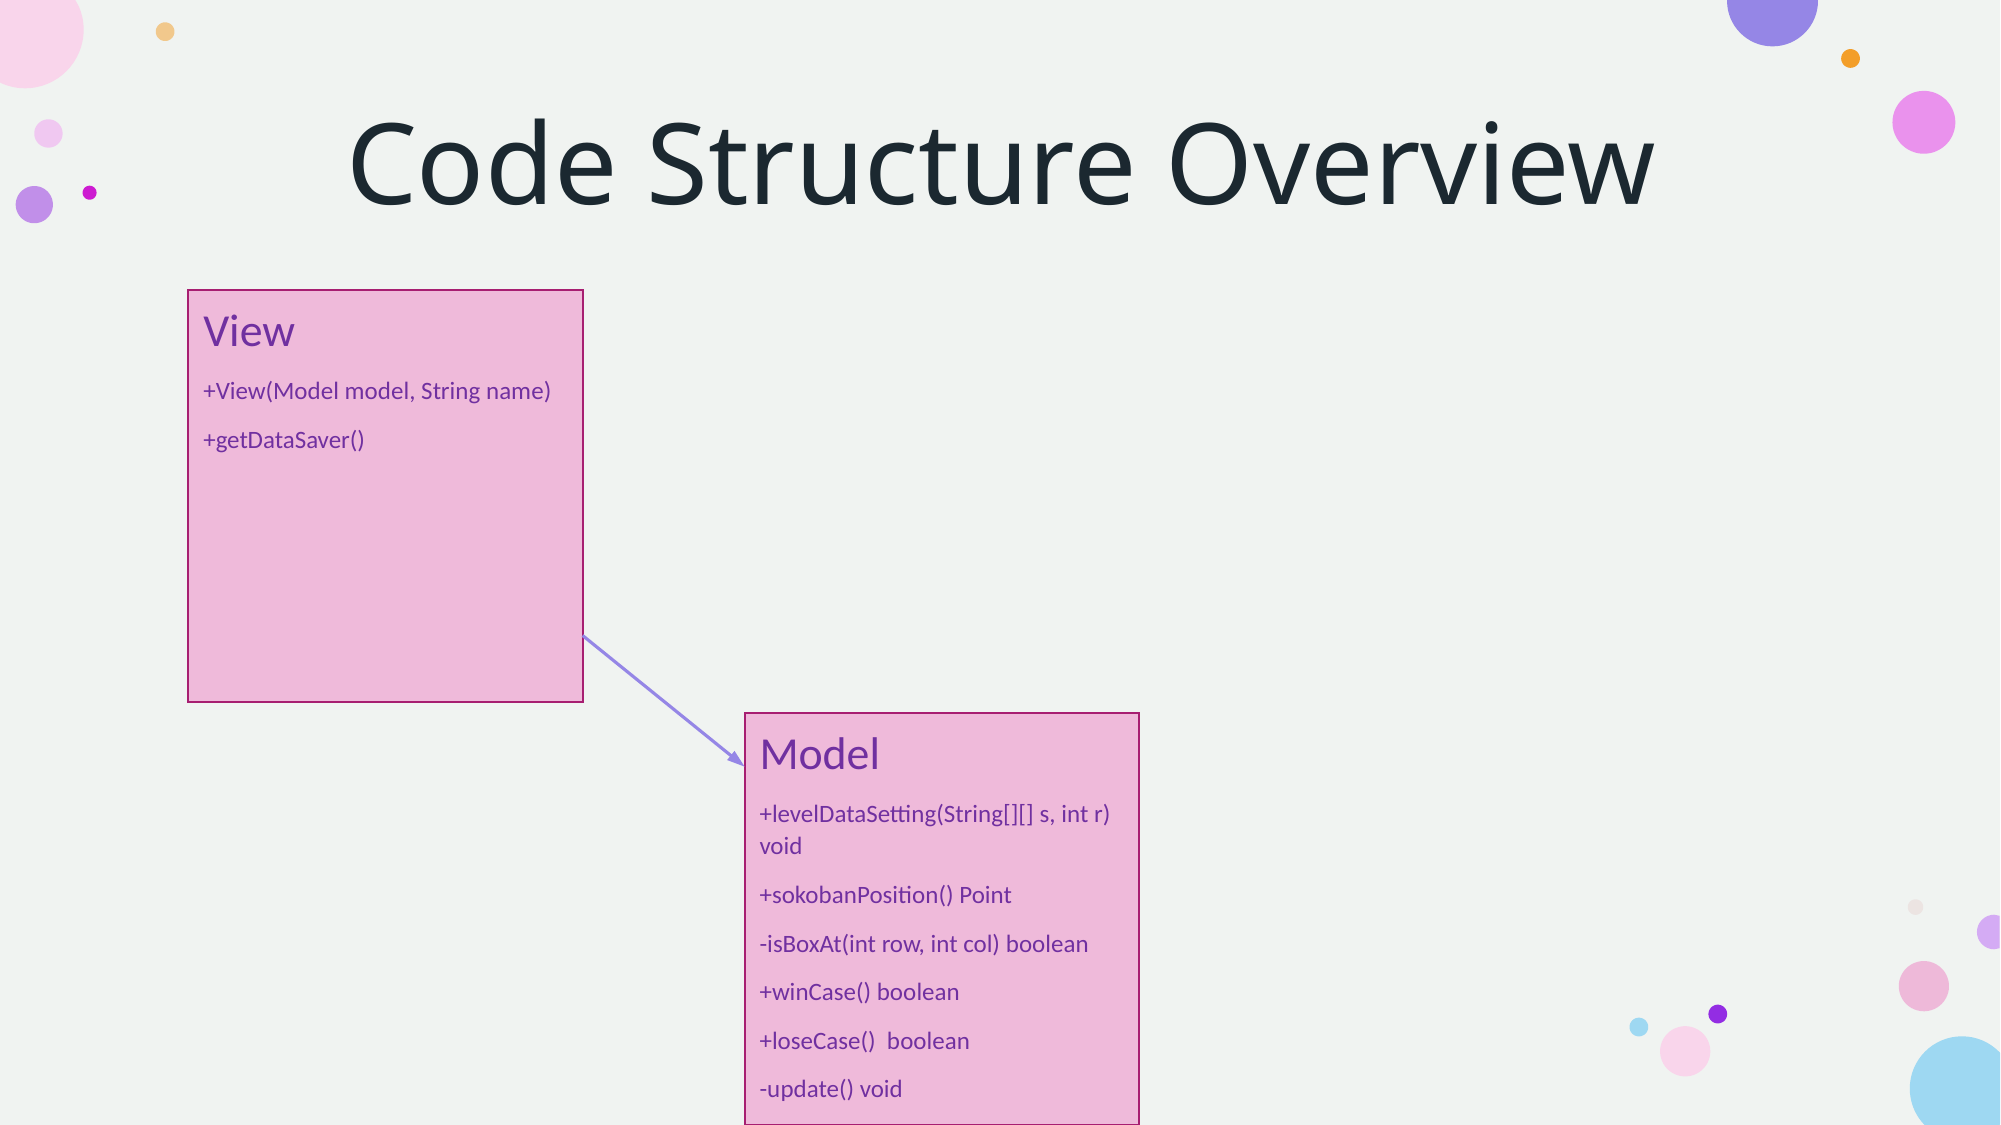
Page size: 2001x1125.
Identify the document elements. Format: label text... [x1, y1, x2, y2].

text_box Model +levelDataSetting(String[][] s, int r) void +sokobanPosition() Point -isBoxAt(int row, int col) boolean +winCase() boolean +loseCase() boolean -update() void [744, 712, 1139, 1125]
text_box View +View(Model model, String name) +getDataSaver() [188, 289, 583, 702]
title Code Structure Overview [127, 59, 1877, 278]
